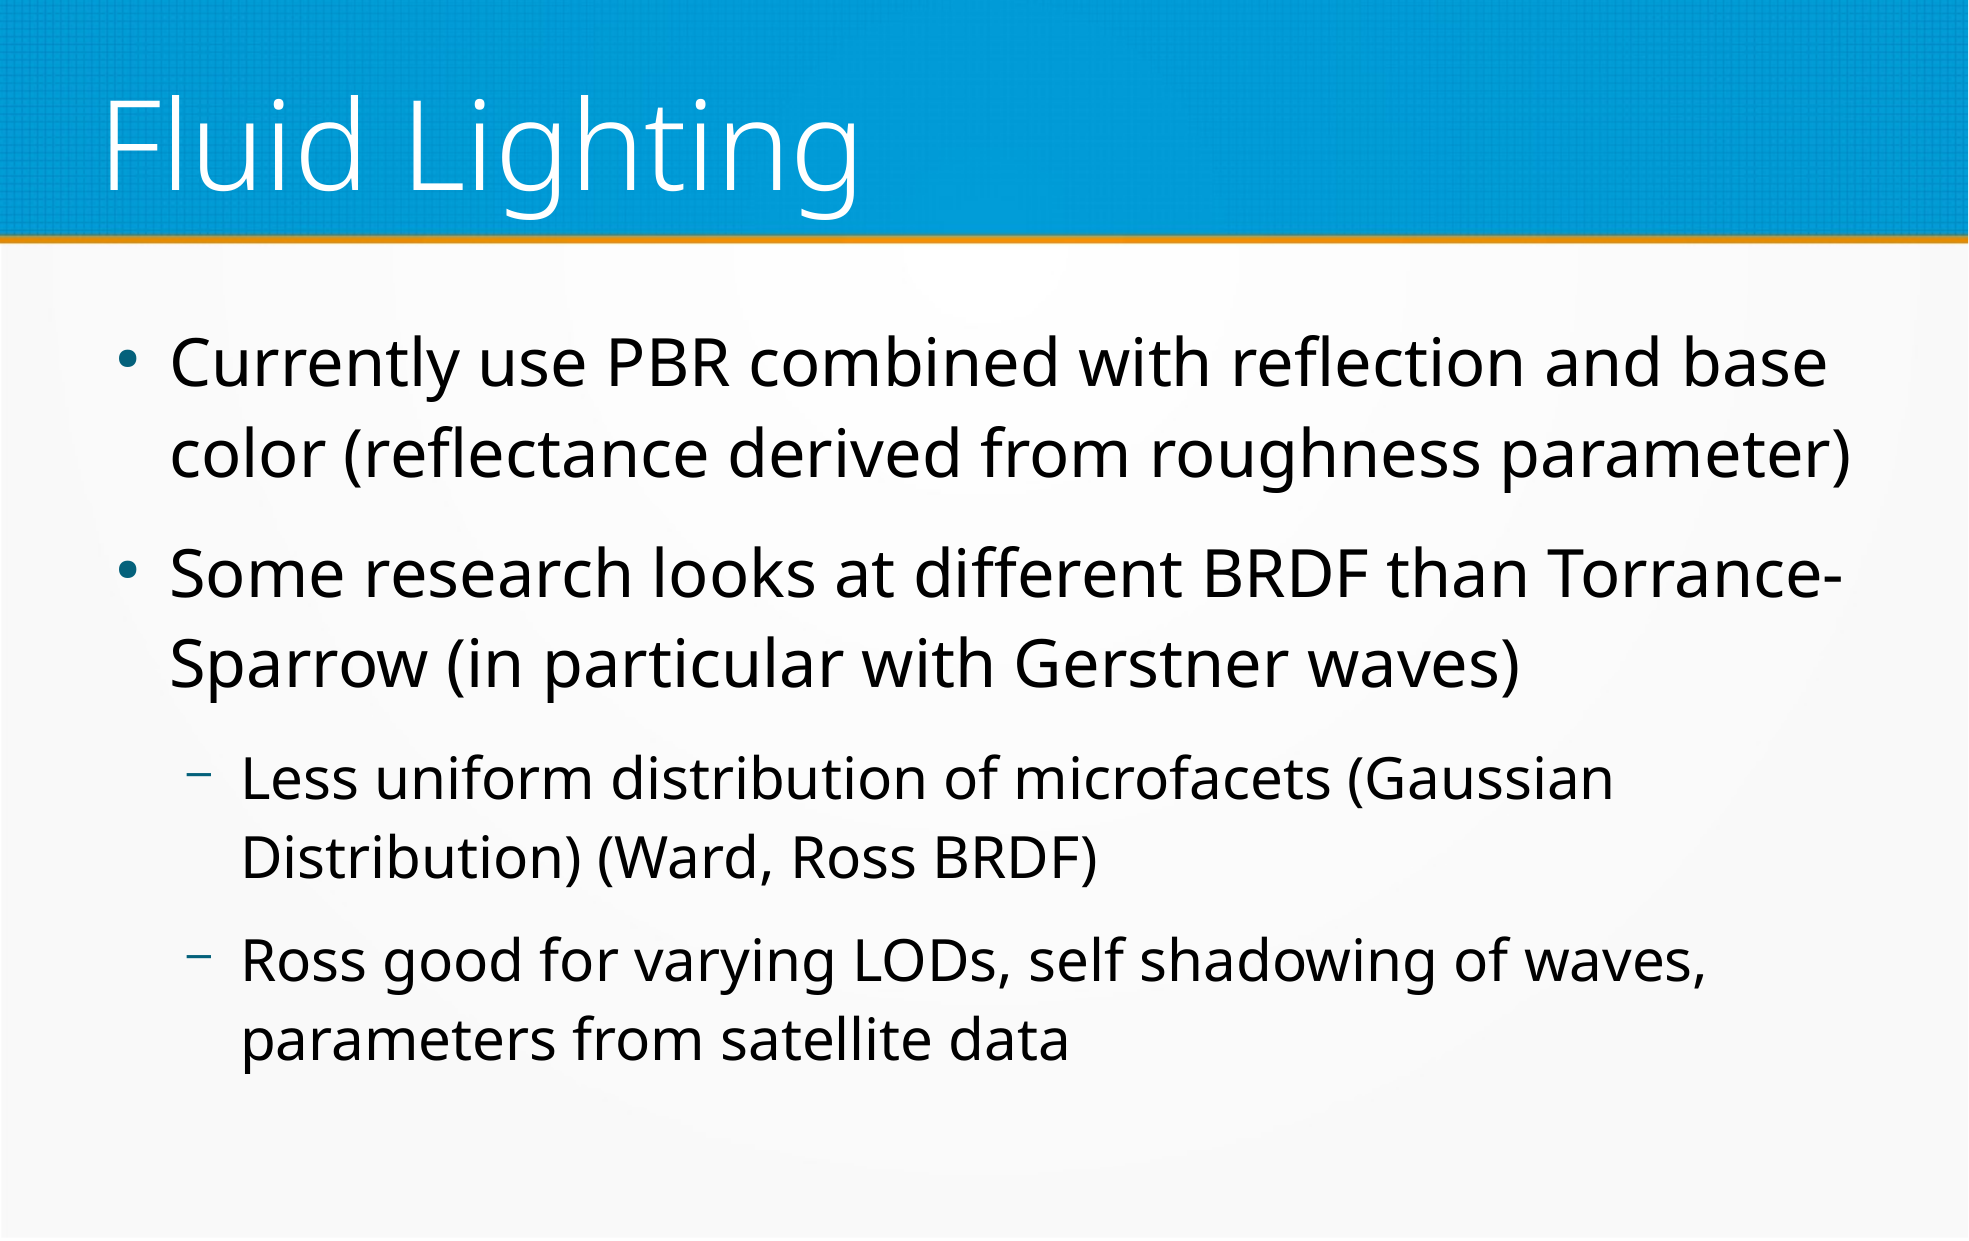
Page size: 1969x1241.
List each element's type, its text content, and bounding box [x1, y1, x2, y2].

picture [0, 233, 1969, 1241]
title Fluid Lighting [98, 19, 1870, 228]
list Currently use PBR combined with reflection and base color (reflectance derived from roughness parameter) Some research looks at different BRDF than Torrance-Sparrow (in particular with Gerstner waves) Less uniform distribution of microfacets (Gaussian Distribution) (Ward, Ross BRDF) Ross good for varying LODs, self shadowing of waves, parameters from satellite data [98, 315, 1860, 1186]
